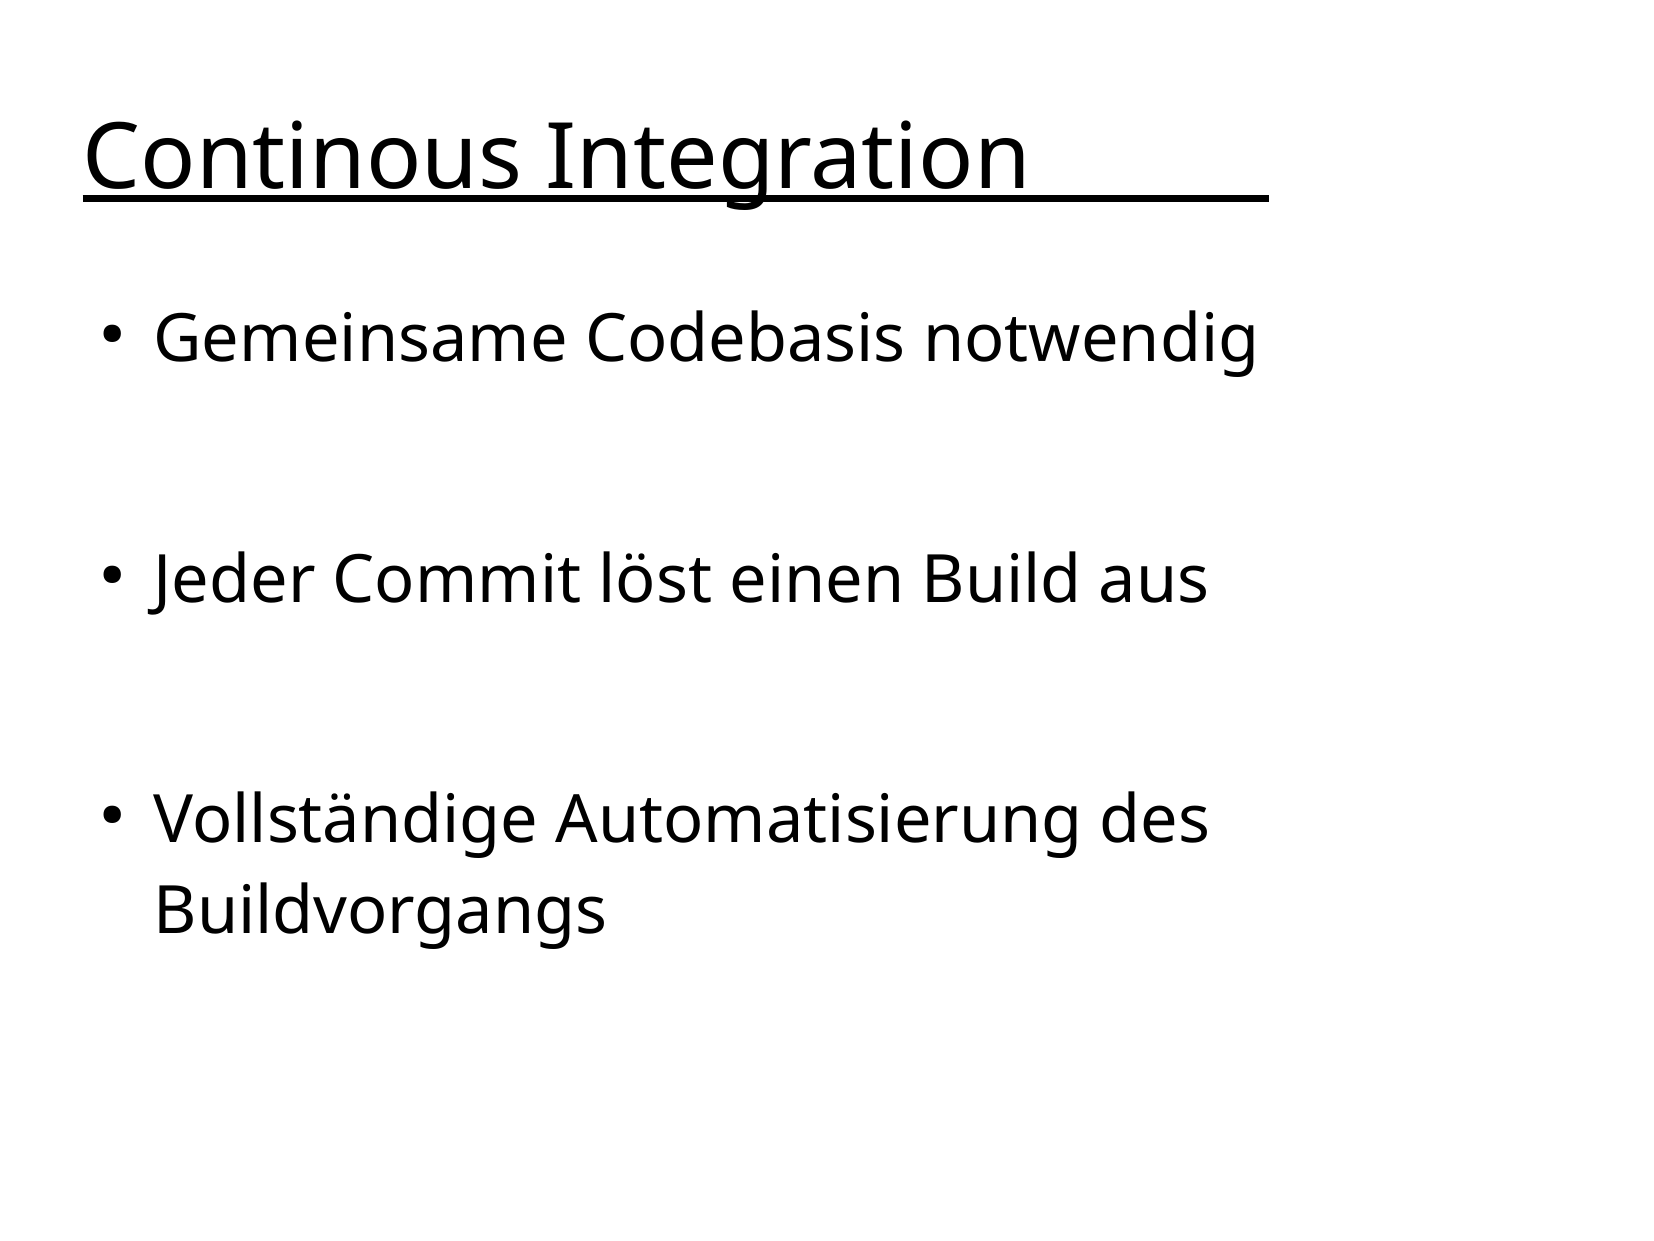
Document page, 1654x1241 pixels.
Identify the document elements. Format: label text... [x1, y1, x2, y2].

title Continous Integration [82, 49, 1571, 257]
list Gemeinsame Codebasis notwendig Jeder Commit löst einen Build aus Vollständige Automatisierung des Buildvorgangs [82, 290, 1571, 1010]
